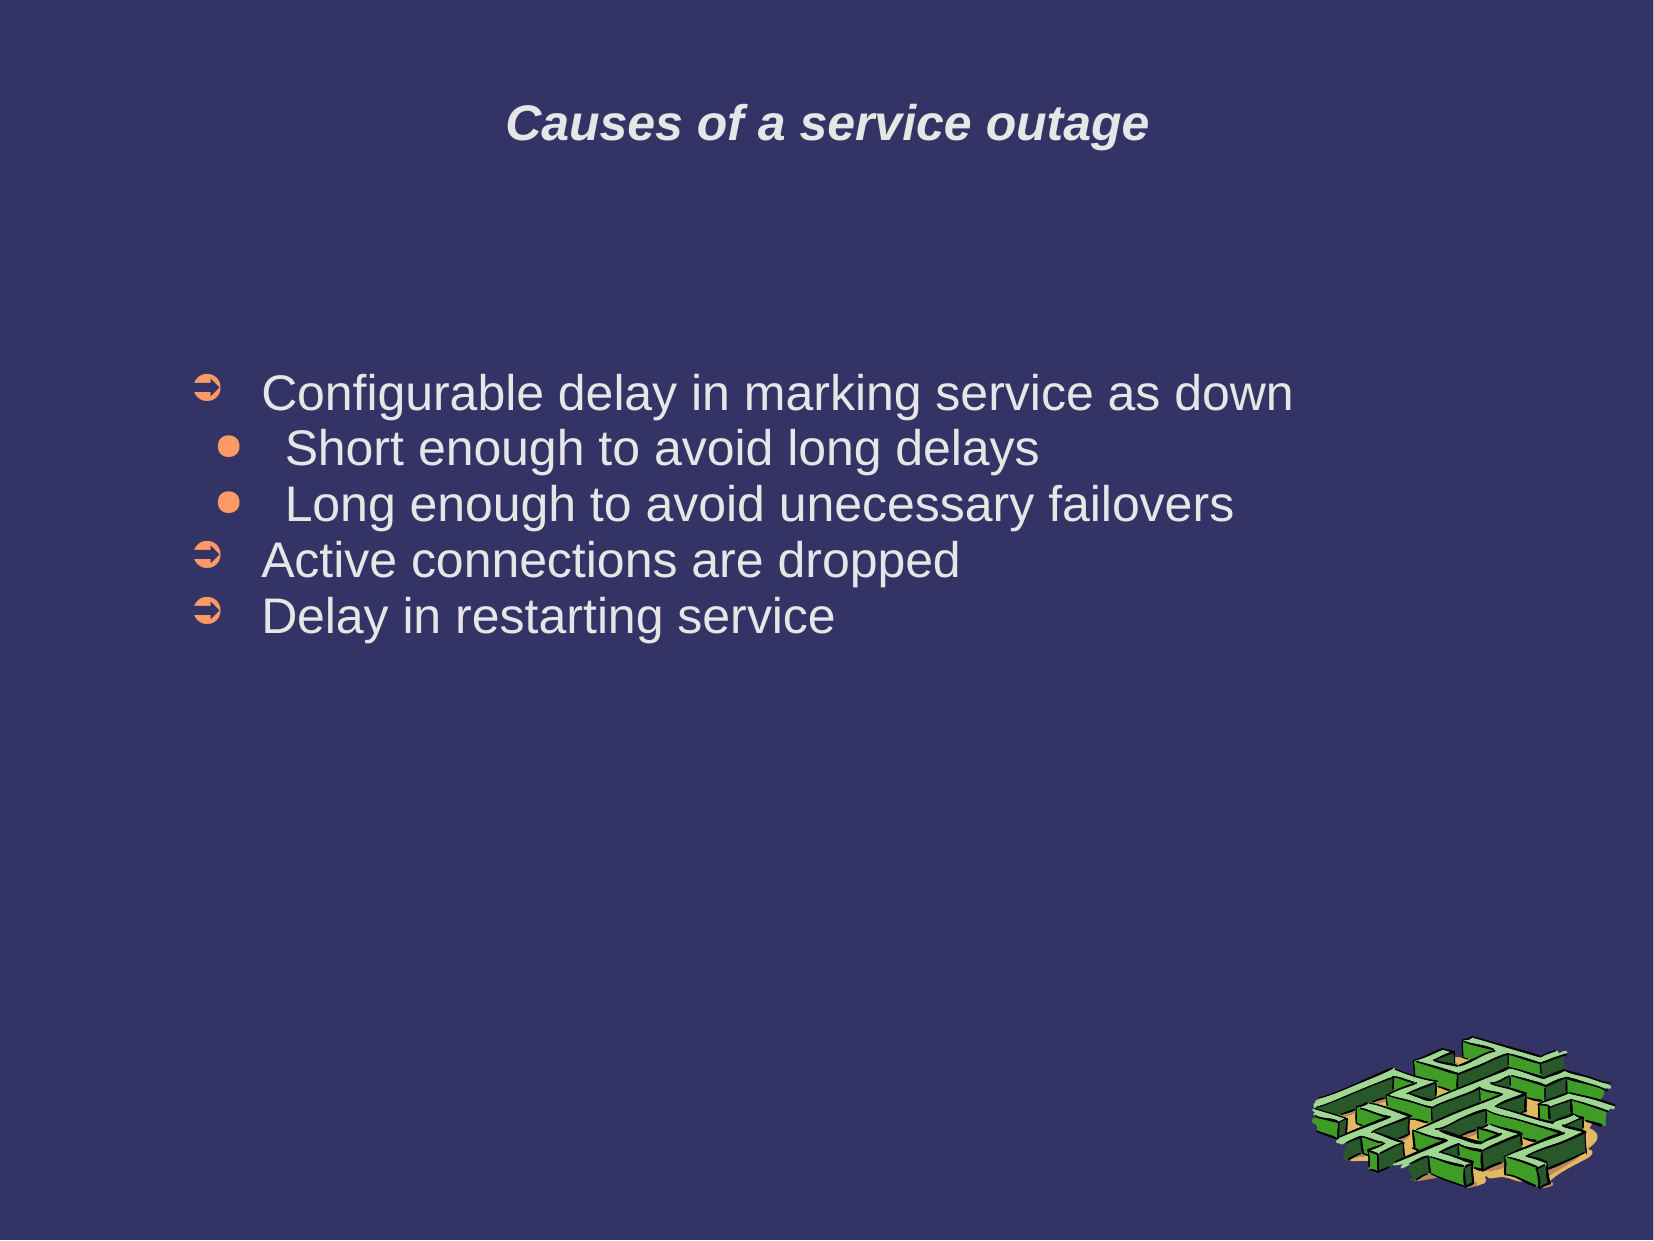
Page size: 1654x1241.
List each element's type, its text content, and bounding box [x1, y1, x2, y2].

list Configurable delay in marking service as down Short enough to avoid long delays Long enough to avoid unecessary failovers Active connections are dropped Delay in restarting service [178, 364, 1570, 1085]
title Causes of a service outage [121, 19, 1534, 227]
